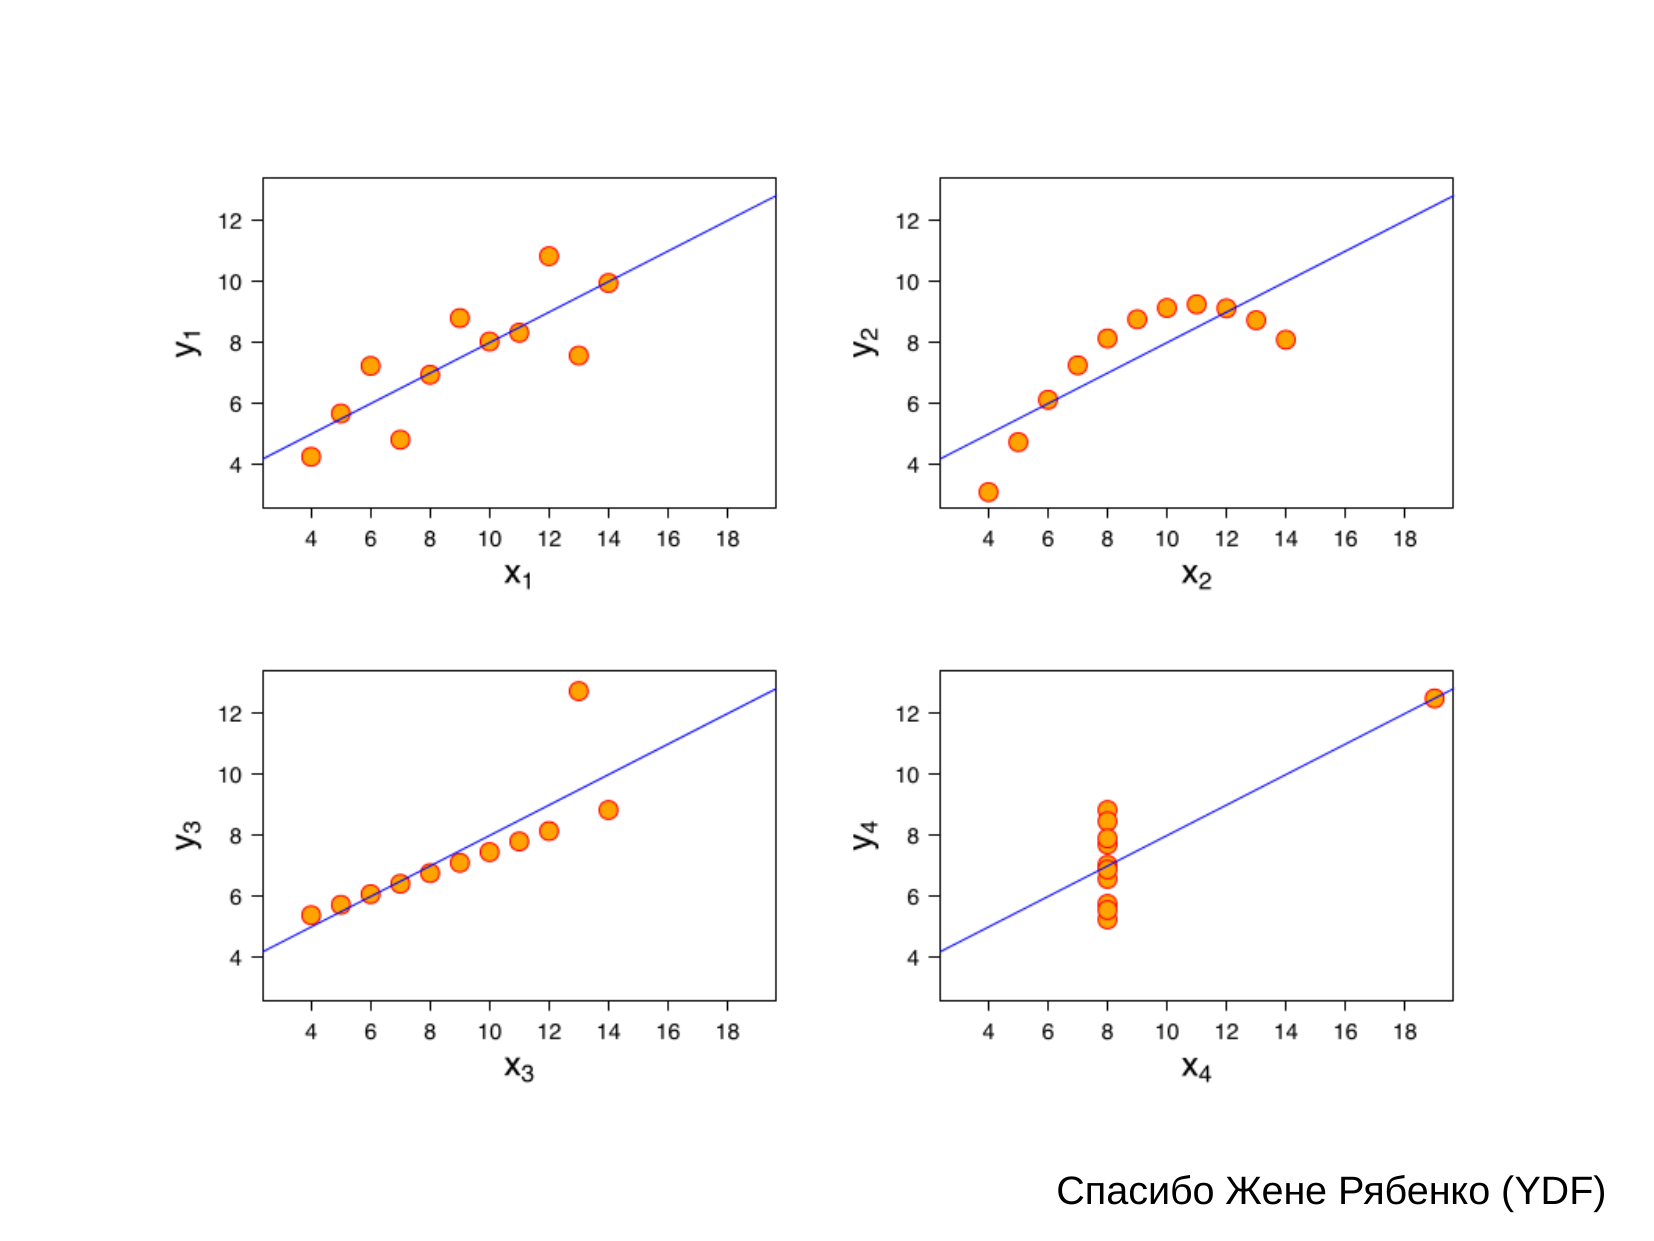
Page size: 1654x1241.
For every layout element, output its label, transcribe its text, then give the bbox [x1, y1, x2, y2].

picture [150, 154, 1501, 1102]
text_box Спасибо Жене Рябенко (YDF) [888, 1169, 1654, 1241]
